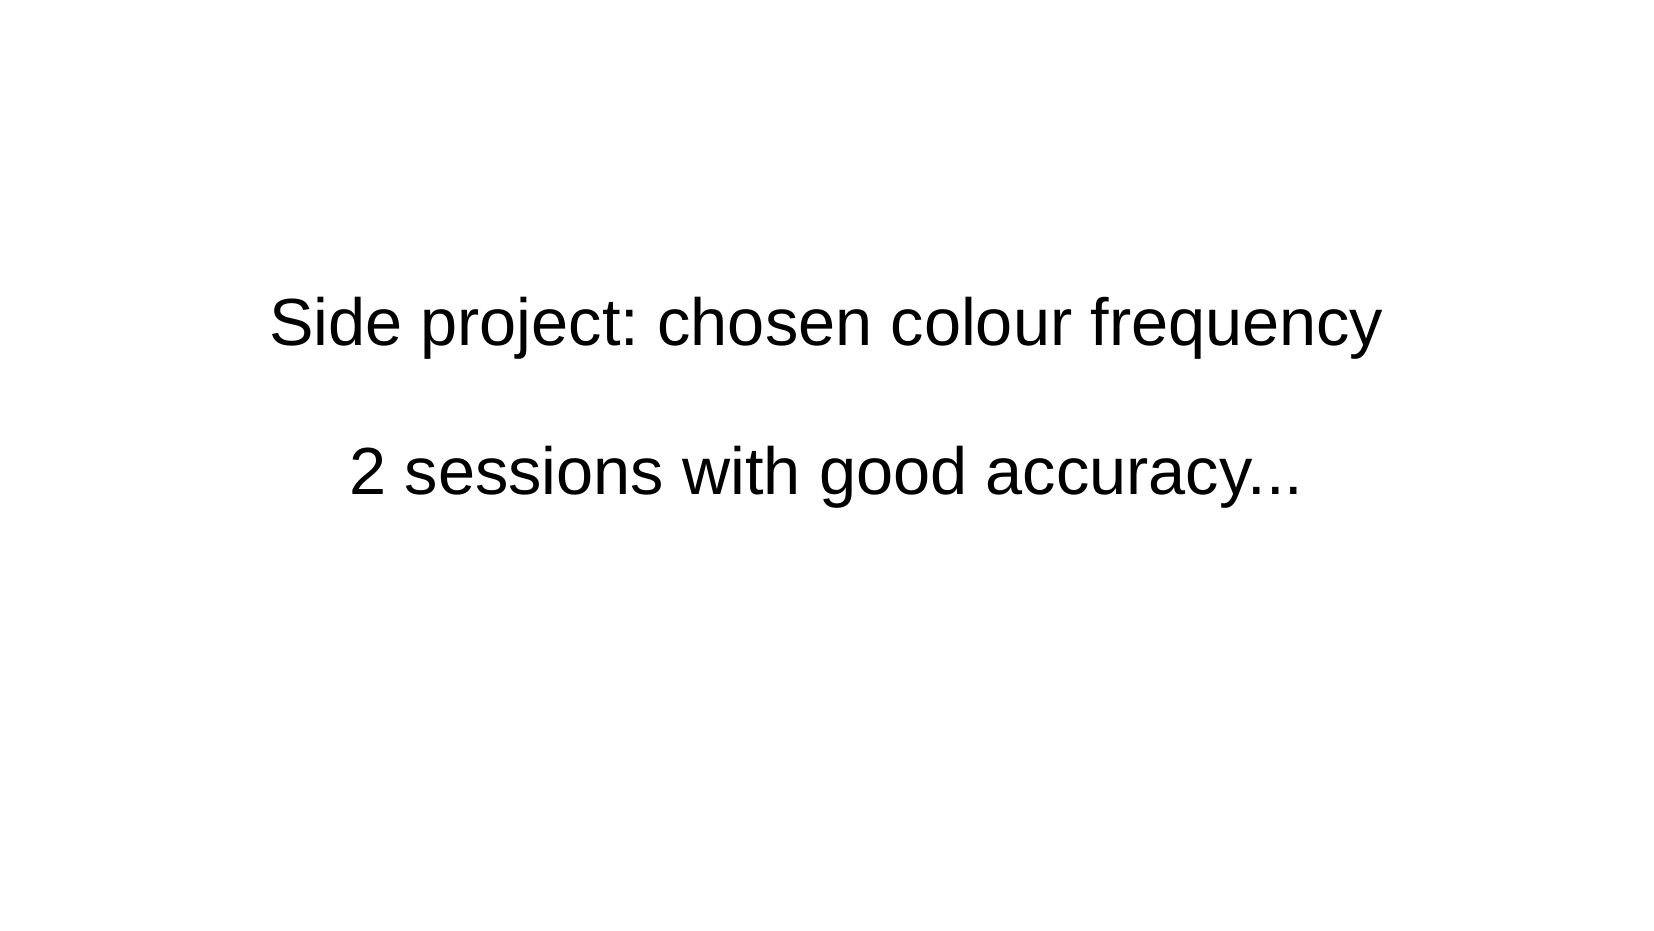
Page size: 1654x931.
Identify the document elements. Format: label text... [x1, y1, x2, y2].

subtitle Side project: chosen colour frequency 2 sessions with good accuracy... [82, 37, 1571, 757]
